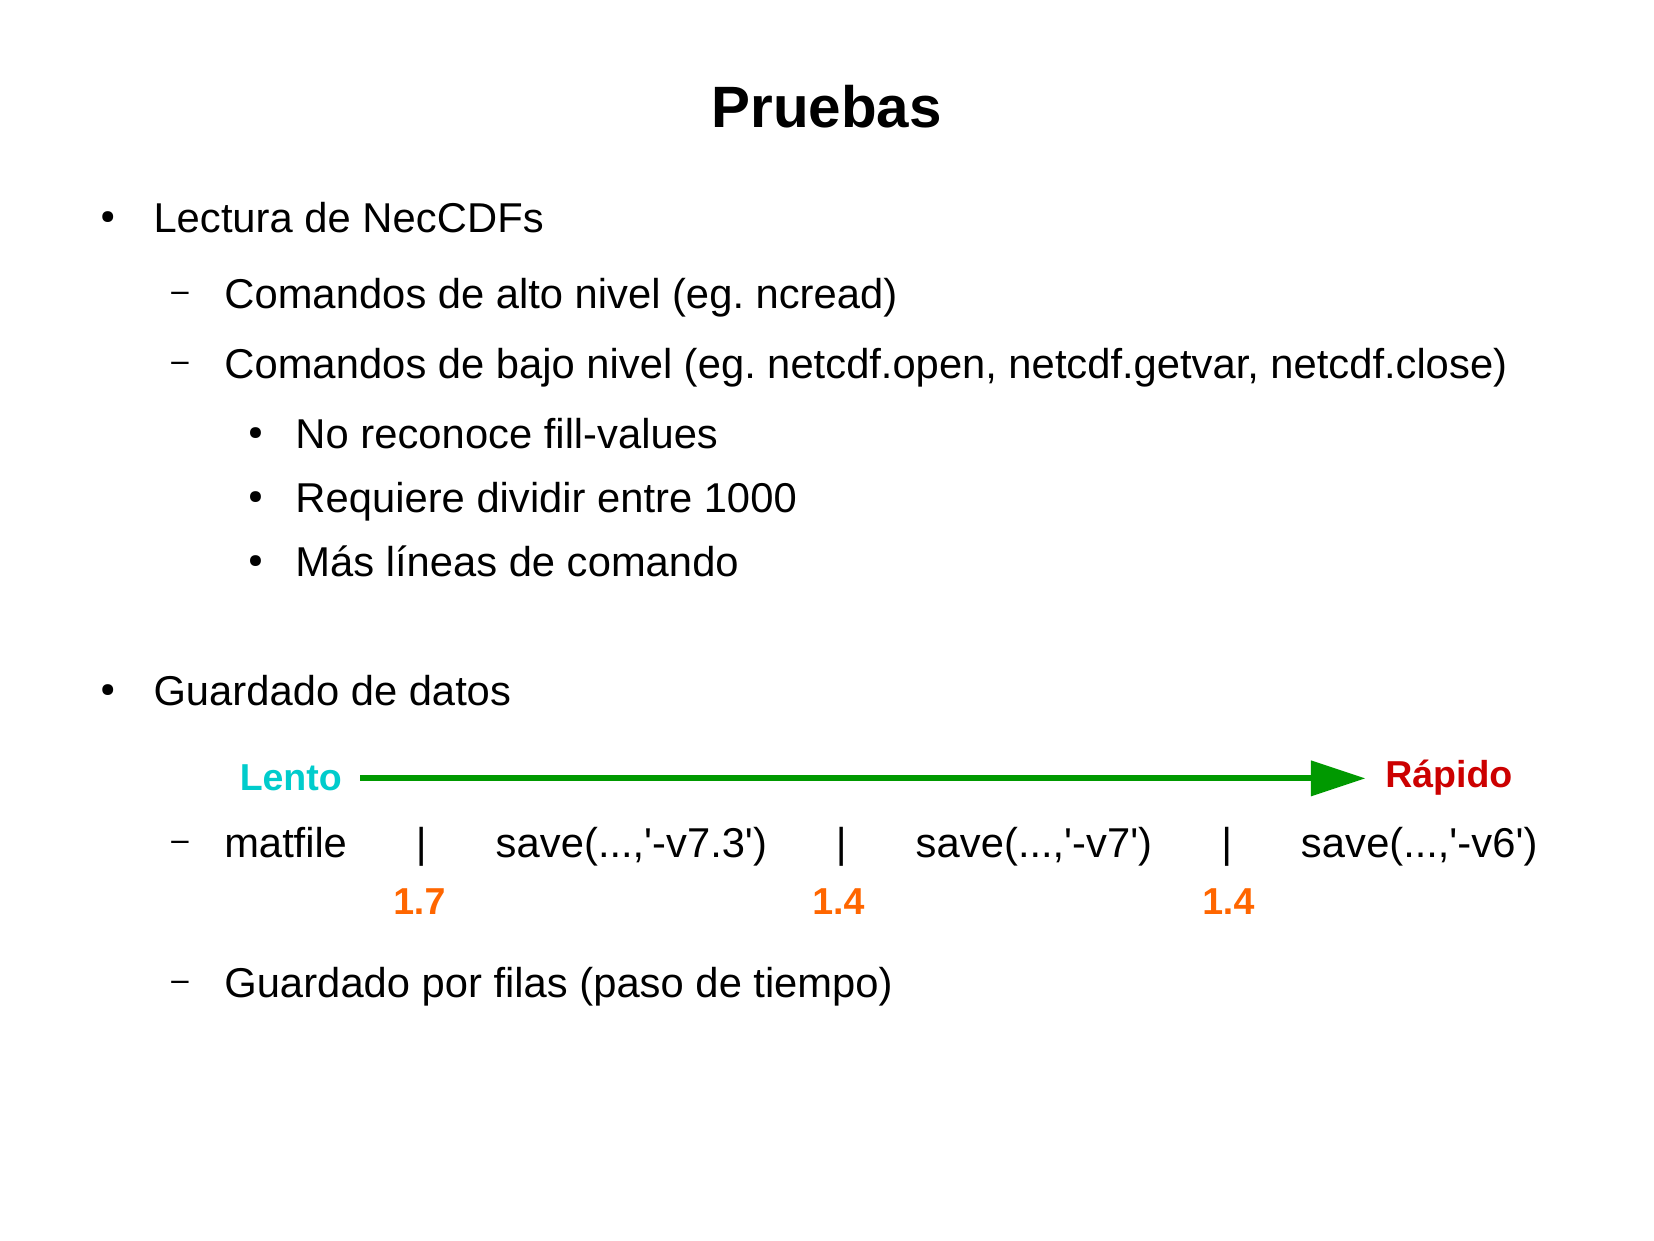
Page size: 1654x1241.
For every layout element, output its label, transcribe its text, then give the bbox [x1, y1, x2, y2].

list Lectura de NecCDFs Comandos de alto nivel (eg. ncread) Comandos de bajo nivel (eg. netcdf.open, netcdf.getvar, netcdf.close) No reconoce fill-values Requiere dividir entre 1000 Más líneas de comando Guardado de datos matfile | save(...,'-v7.3') | save(...,'-v7') | save(...,'-v6') Guardado por filas (paso de tiempo) [82, 194, 1571, 1077]
text_box 1.7 [378, 873, 559, 931]
text_box Rápido [1370, 745, 1551, 803]
title Pruebas [82, 74, 1571, 140]
text_box Lento [225, 749, 406, 807]
text_box 1.4 [1187, 873, 1368, 931]
text_box 1.4 [797, 873, 978, 931]
